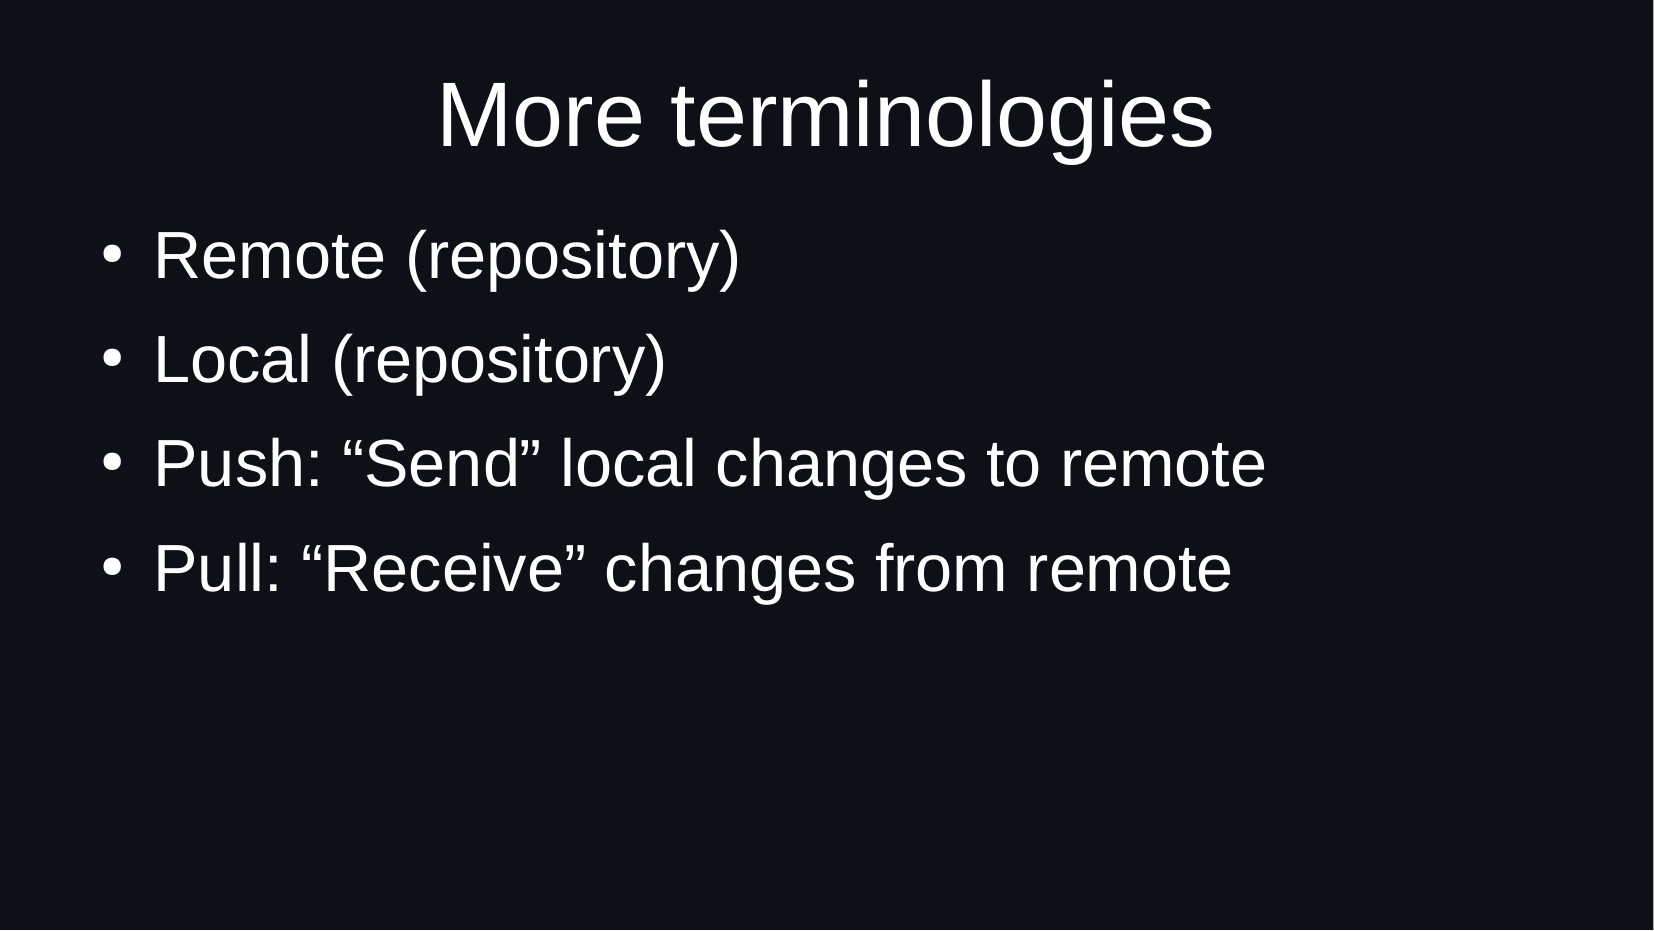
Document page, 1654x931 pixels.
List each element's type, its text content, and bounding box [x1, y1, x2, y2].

title More terminologies [82, 37, 1571, 193]
list Remote (repository) Local (repository) Push: “Send” local changes to remote Pull: “Receive” changes from remote [82, 217, 1571, 758]
